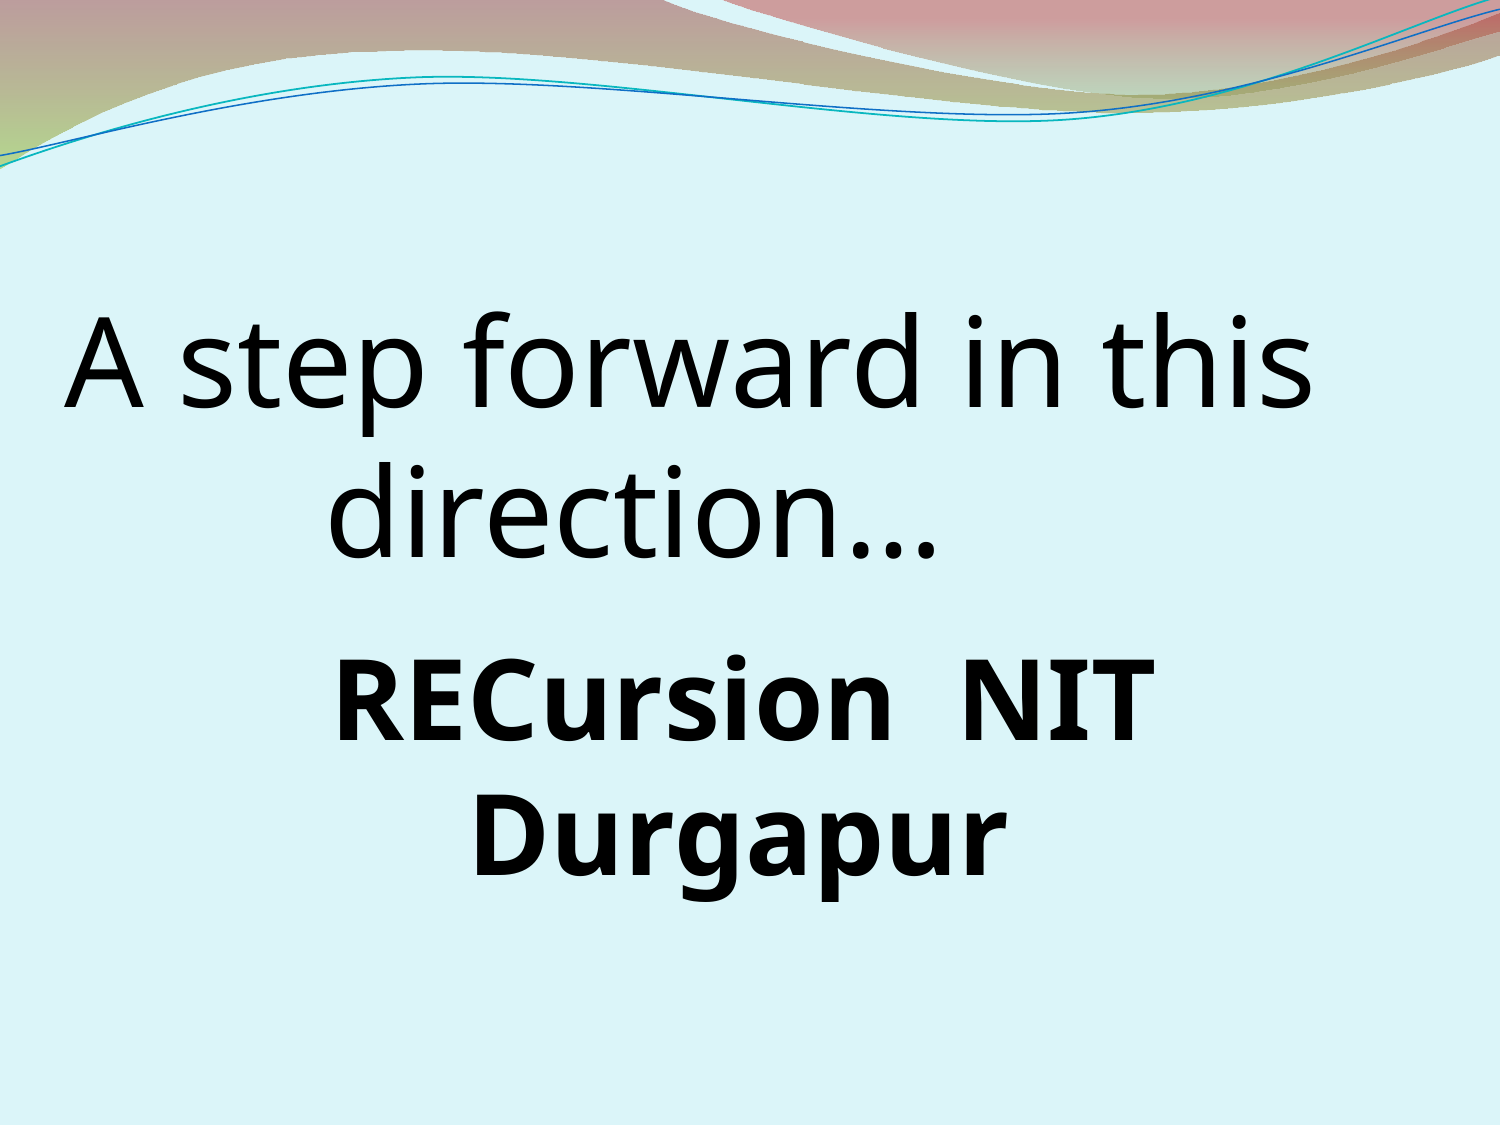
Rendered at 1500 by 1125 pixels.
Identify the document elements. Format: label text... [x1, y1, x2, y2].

text_box A step forward in this direction… RECursion NIT Durgapur [49, 275, 1438, 995]
